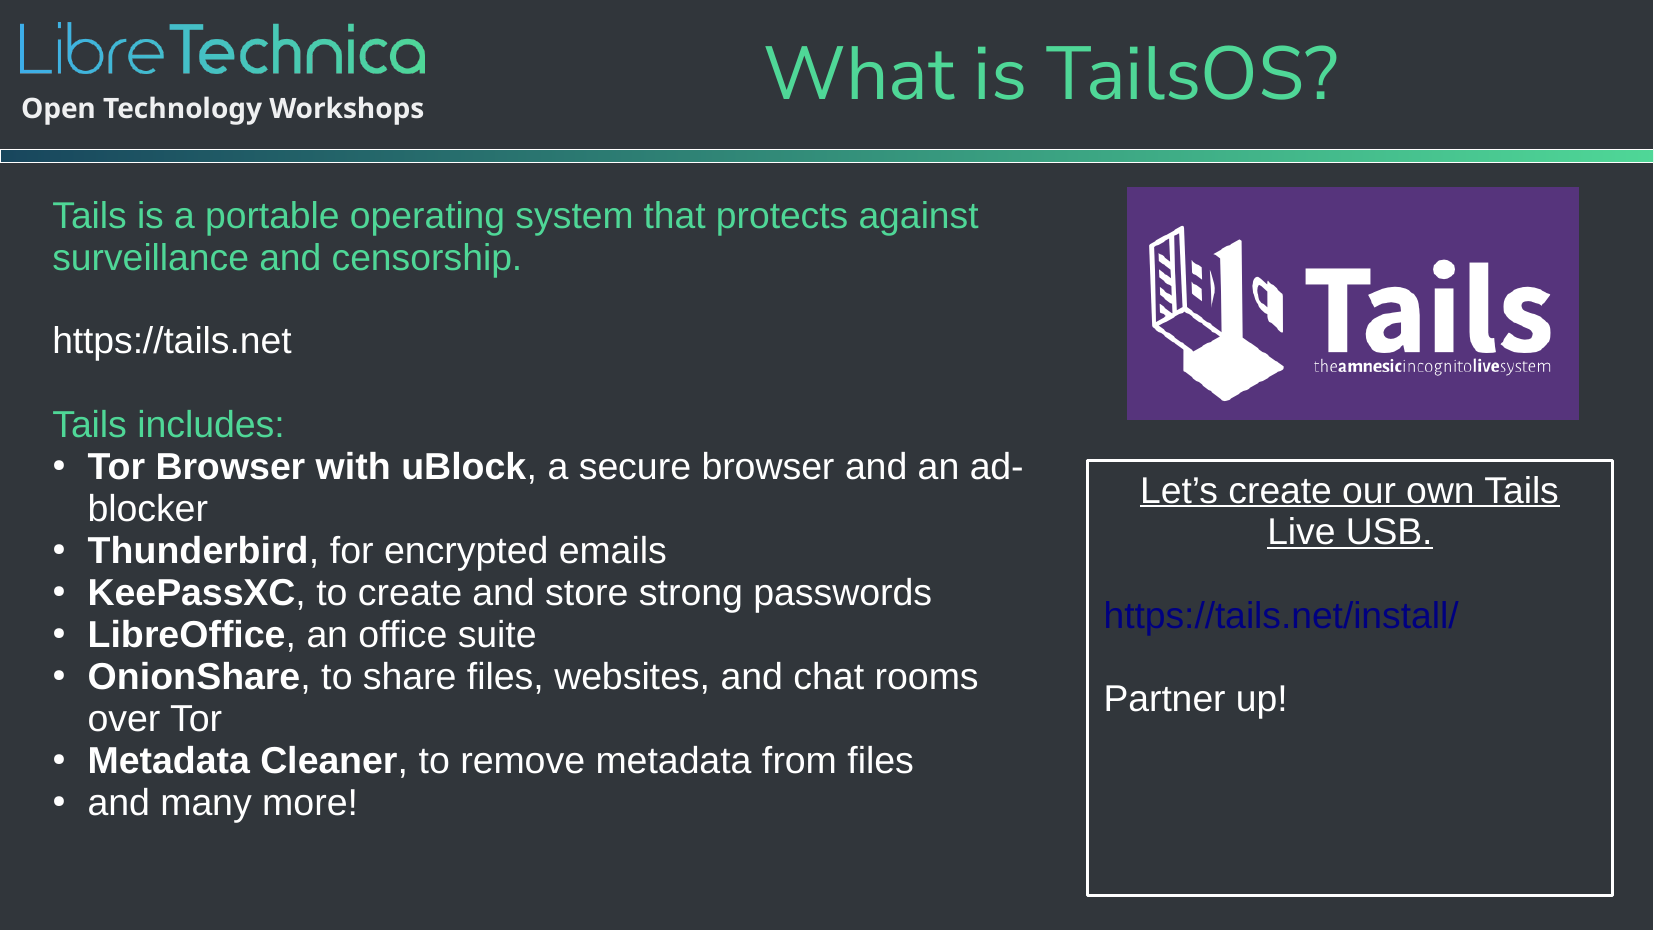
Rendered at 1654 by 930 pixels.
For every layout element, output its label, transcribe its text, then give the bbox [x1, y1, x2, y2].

picture [20, 22, 425, 72]
text_box What is TailsOS? [449, 0, 1653, 151]
picture [1127, 187, 1579, 420]
text_box Let’s create our own Tails Live USB. https://tails.net/install/ Partner up! [1087, 460, 1613, 896]
text_box [0, 149, 1653, 163]
title Open Technology Workshops [0, 72, 448, 142]
text_box Tails is a portable operating system that protects against surveillance and censorship. https://tails.net Tails includes: Tor Browser with uBlock, a secure browser and an ad-blocker Thunderbird, for encrypted emails KeePassXC, to create and store strong passwords LibreOffice, an office suite OnionShare, to share files, websites, and chat rooms over Tor Metadata Cleaner, to remove metadata from files and many more! [37, 187, 1051, 913]
